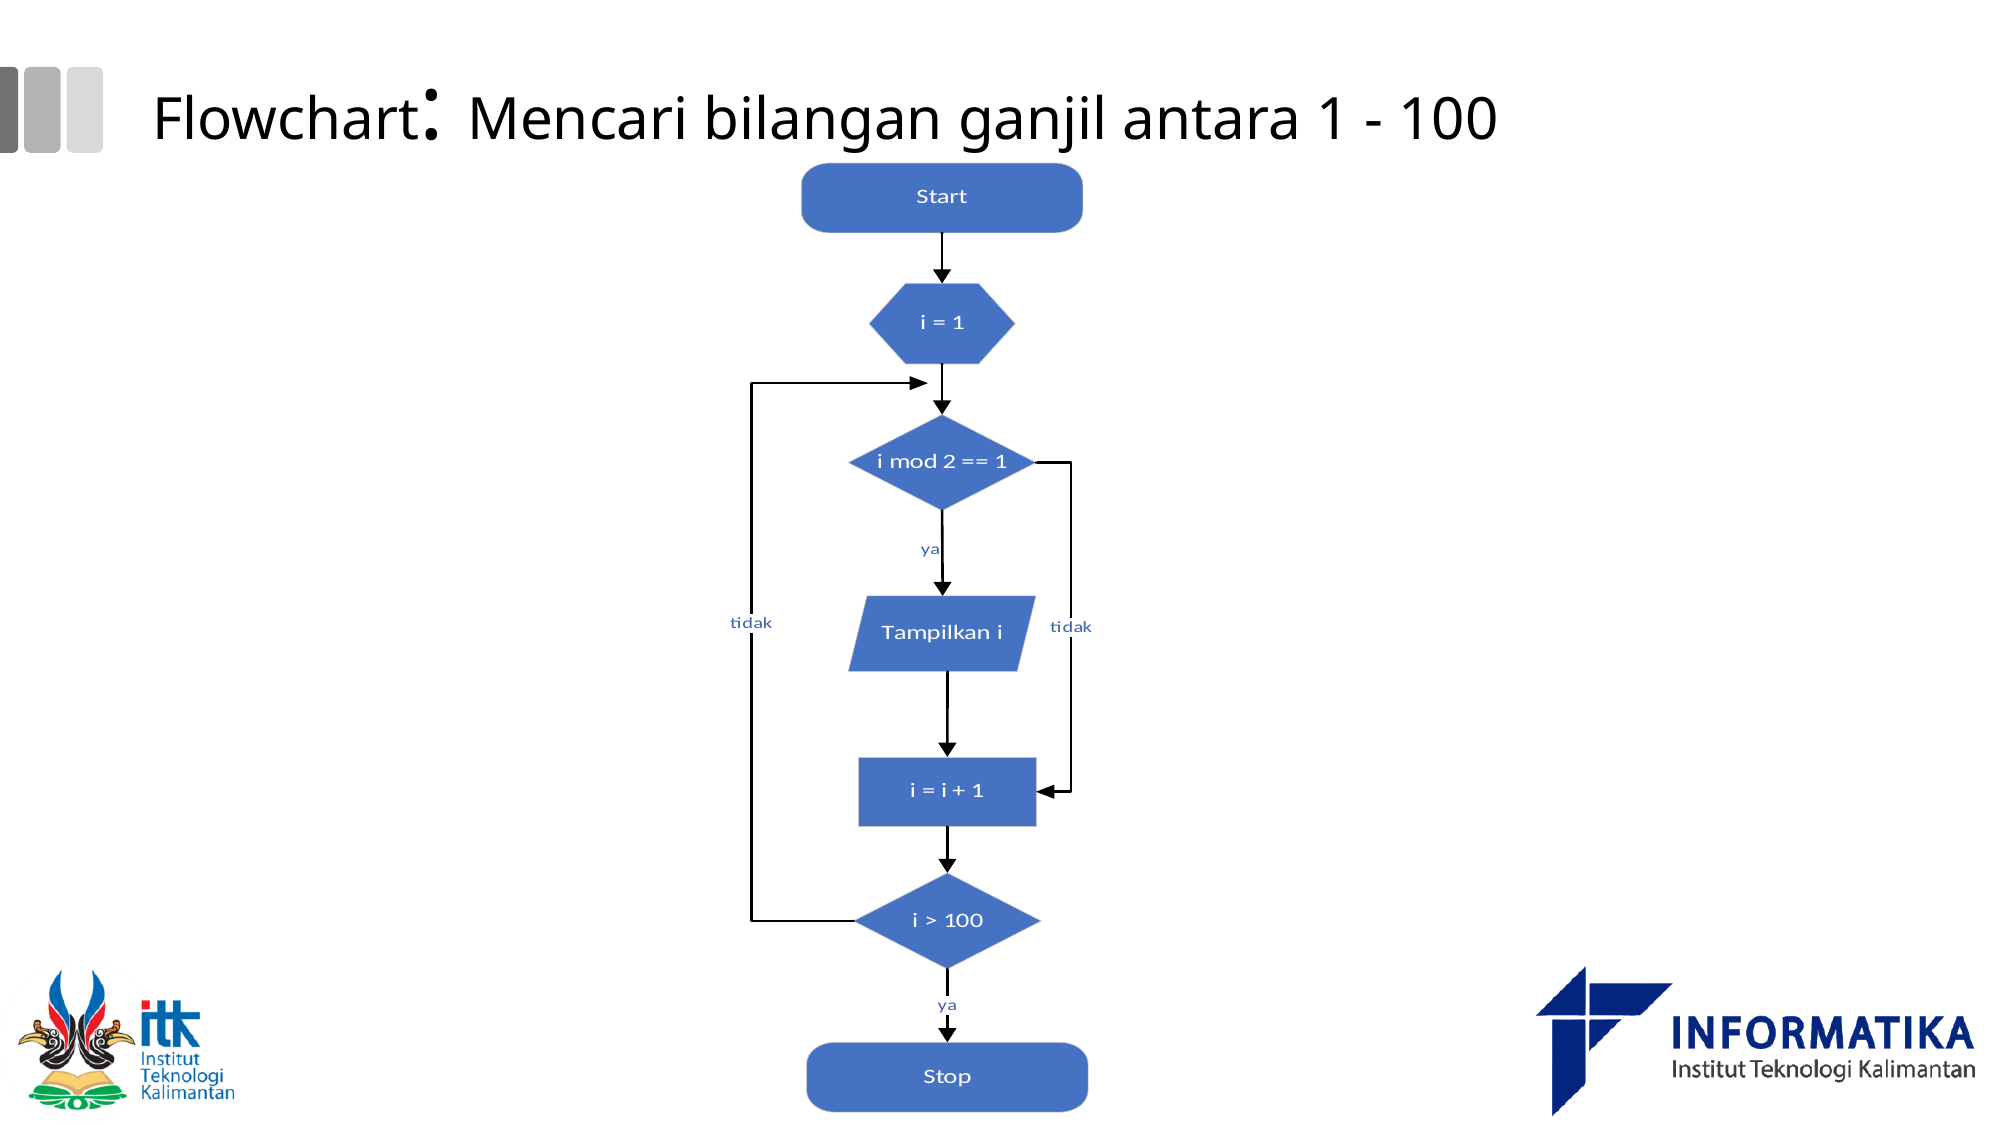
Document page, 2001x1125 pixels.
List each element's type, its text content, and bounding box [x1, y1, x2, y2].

picture [716, 160, 1104, 1113]
title Flowchart: Mencari bilangan ganjil antara 1 - 100 [137, 1, 1863, 219]
picture [0, 935, 253, 1125]
picture [1534, 965, 1976, 1118]
